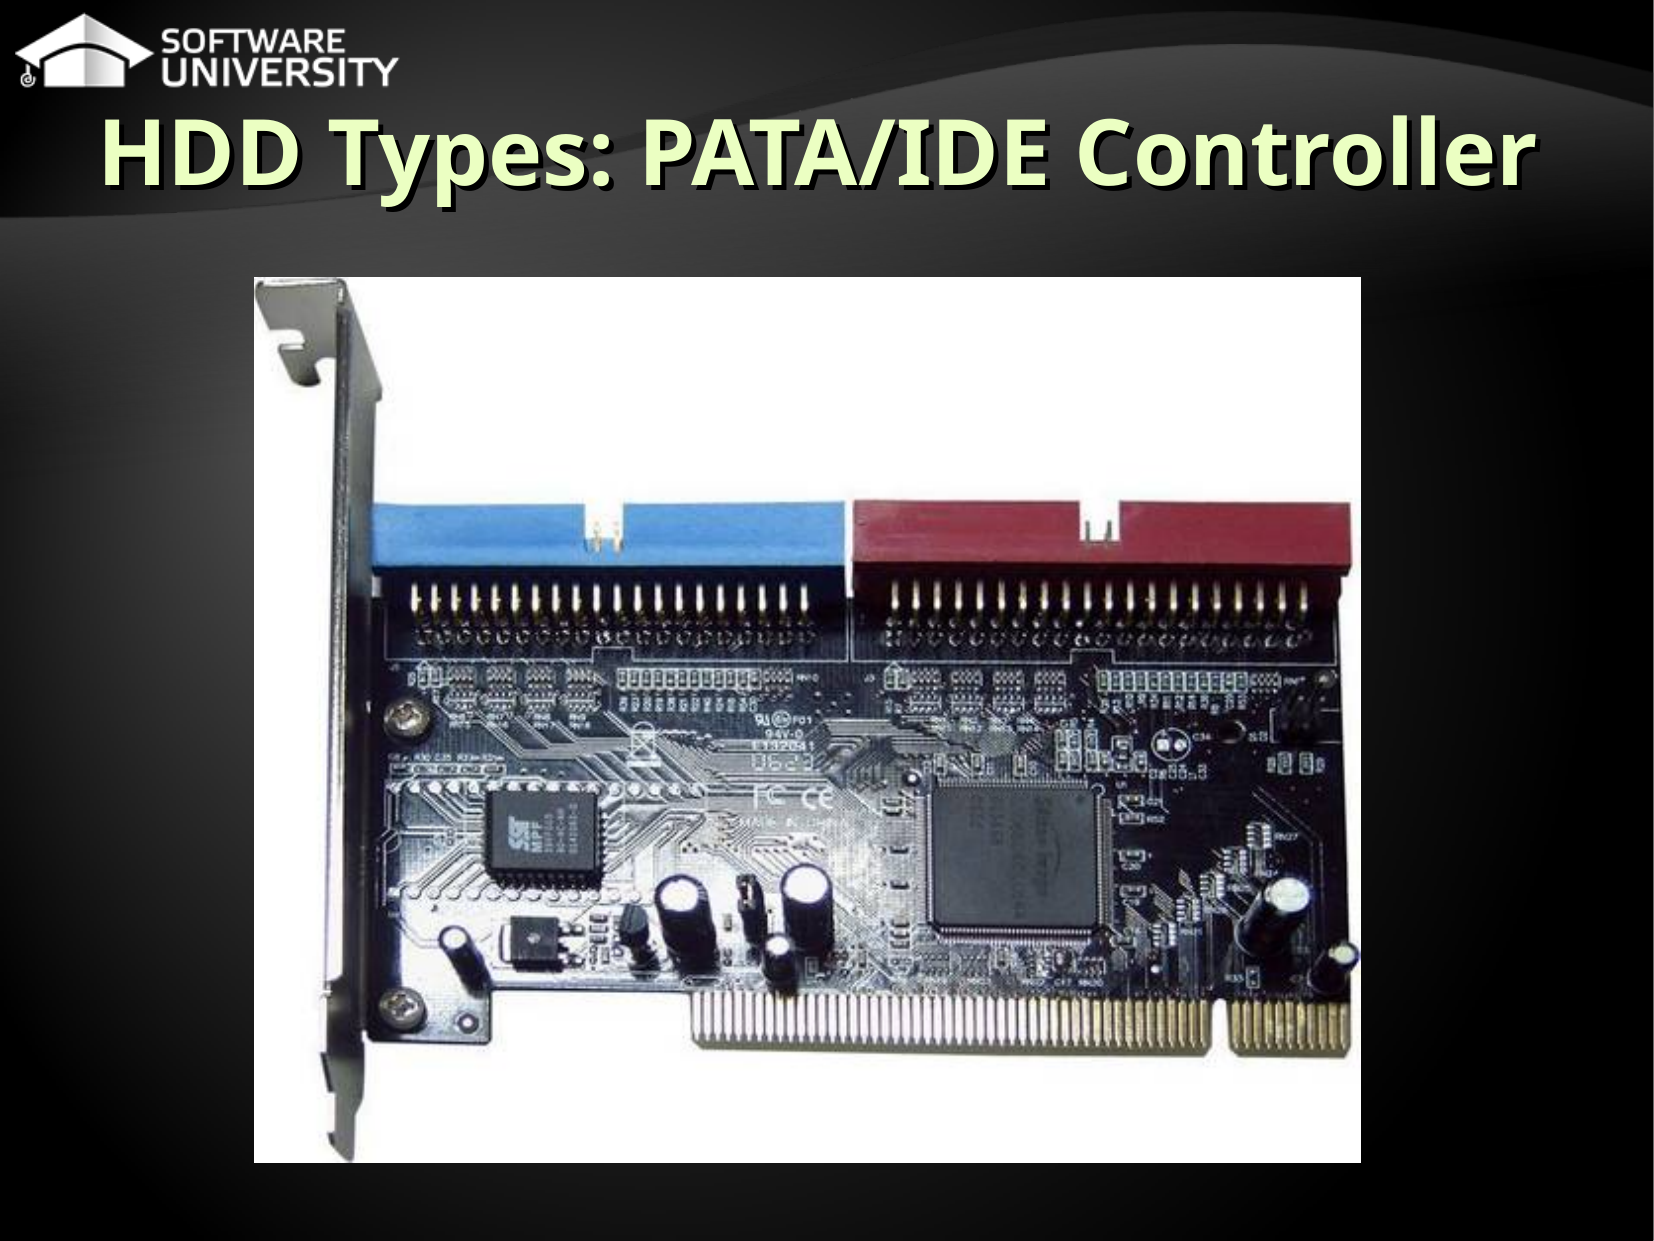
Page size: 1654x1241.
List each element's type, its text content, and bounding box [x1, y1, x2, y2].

title HDD Types: PATA/IDE Controller [74, 46, 1563, 254]
picture [0, 0, 1654, 1241]
